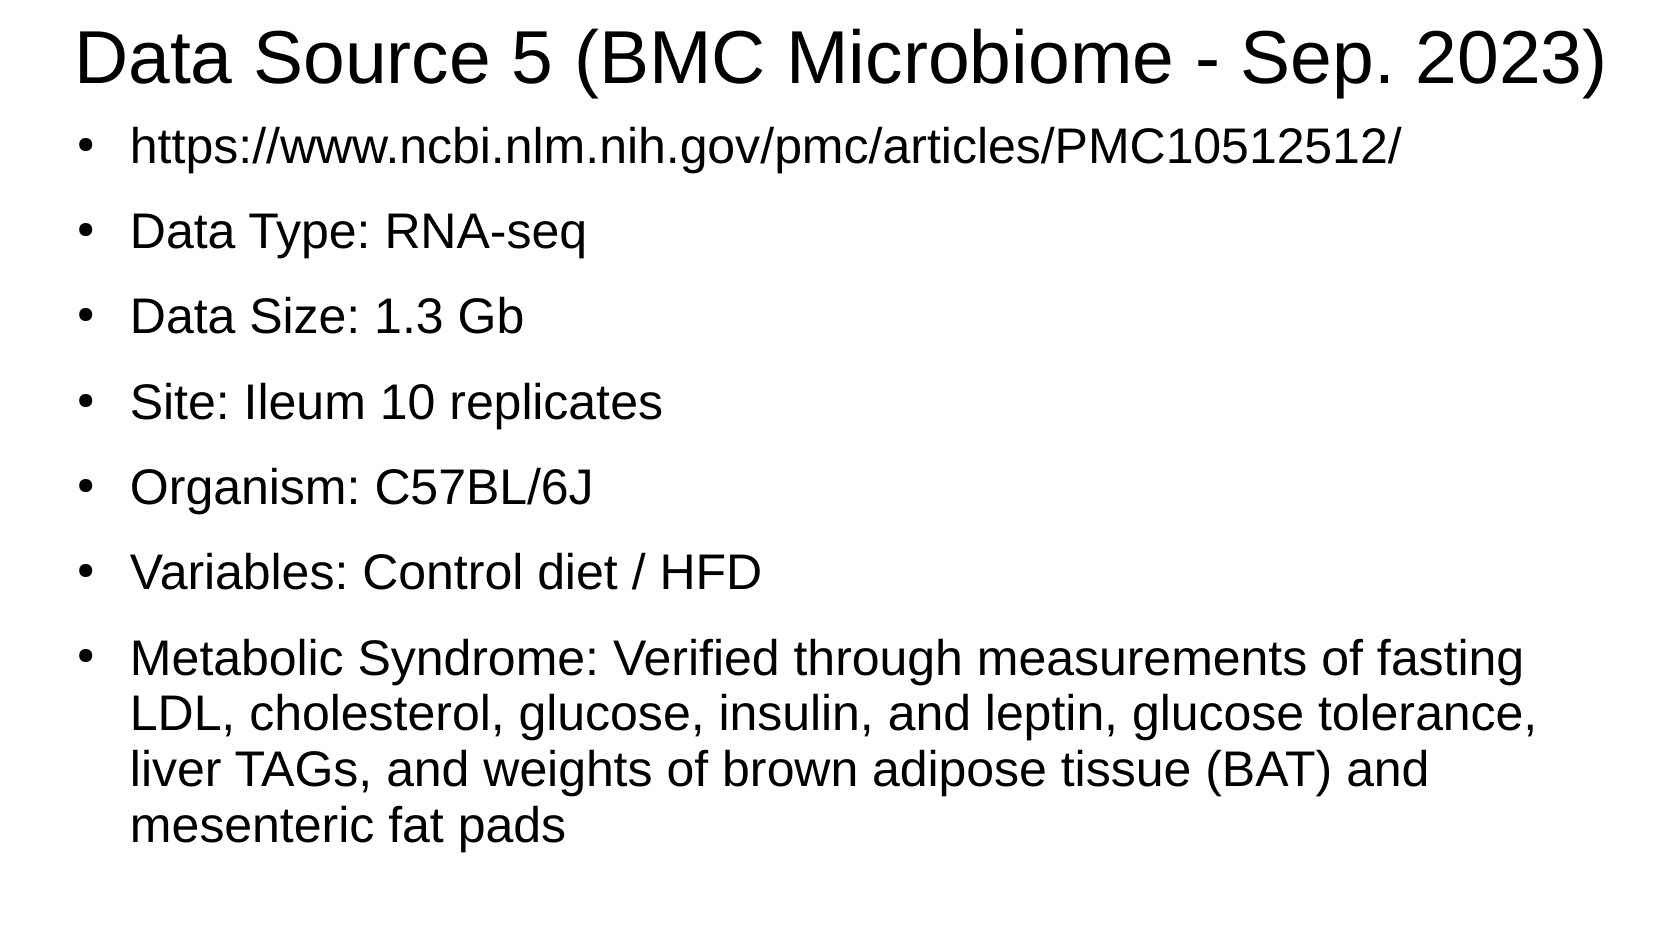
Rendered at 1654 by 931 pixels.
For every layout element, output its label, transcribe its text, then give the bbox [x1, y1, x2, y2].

list https://www.ncbi.nlm.nih.gov/pmc/articles/PMC10512512/ Data Type: RNA-seq Data Size: 1.3 Gb Site: Ileum 10 replicates Organism: C57BL/6J Variables: Control diet / HFD Metabolic Syndrome: Verified through measurements of fasting LDL, cholesterol, glucose, insulin, and leptin, glucose tolerance, liver TAGs, and weights of brown adipose tissue (BAT) and mesenteric fat pads [59, 118, 1595, 857]
title Data Source 5 (BMC Microbiome - Sep. 2023) [29, 0, 1654, 142]
